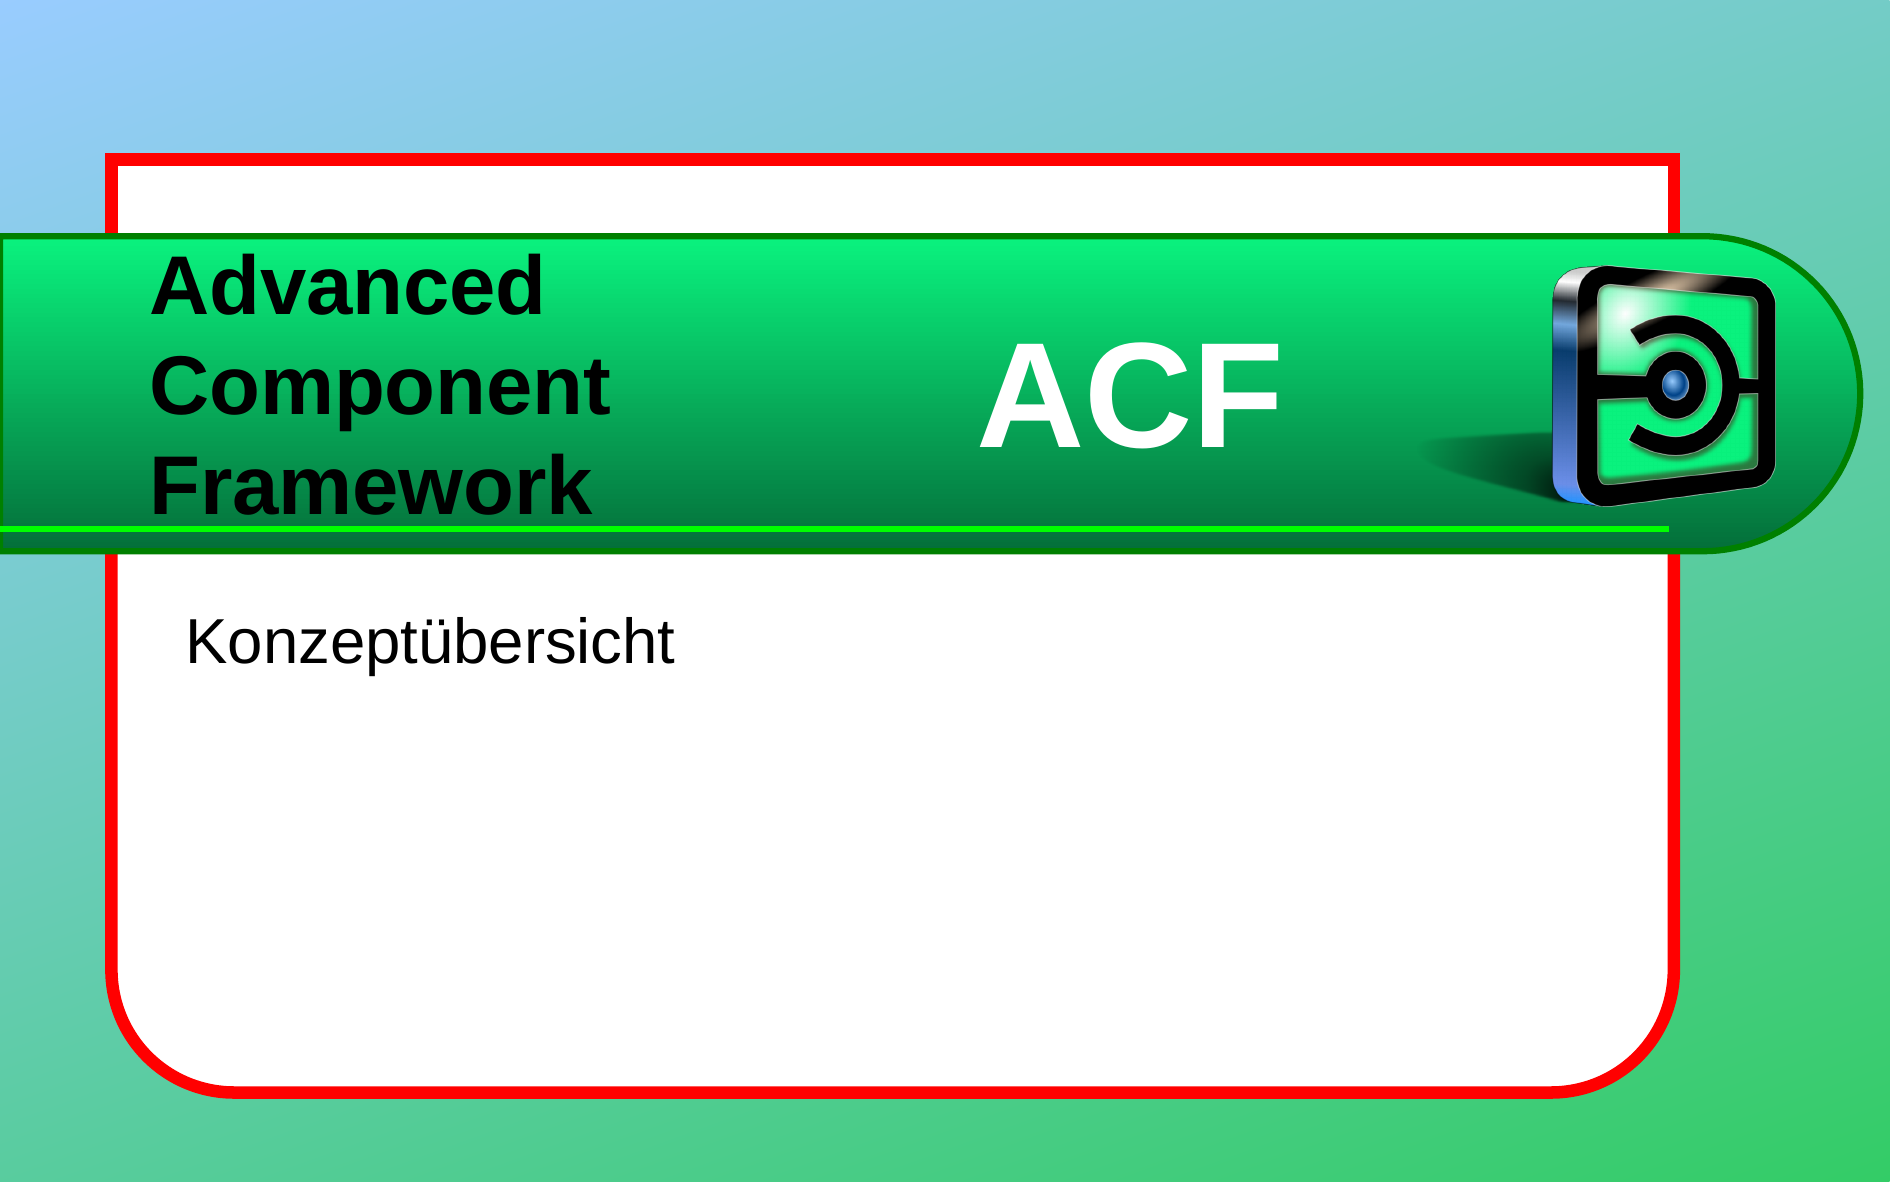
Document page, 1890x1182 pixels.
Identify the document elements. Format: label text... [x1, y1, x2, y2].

picture [1451, 265, 1776, 507]
title ACF [809, 252, 1451, 523]
title Advanced Component Framework [134, 223, 777, 540]
subtitle Konzeptübersicht [185, 590, 1600, 1004]
